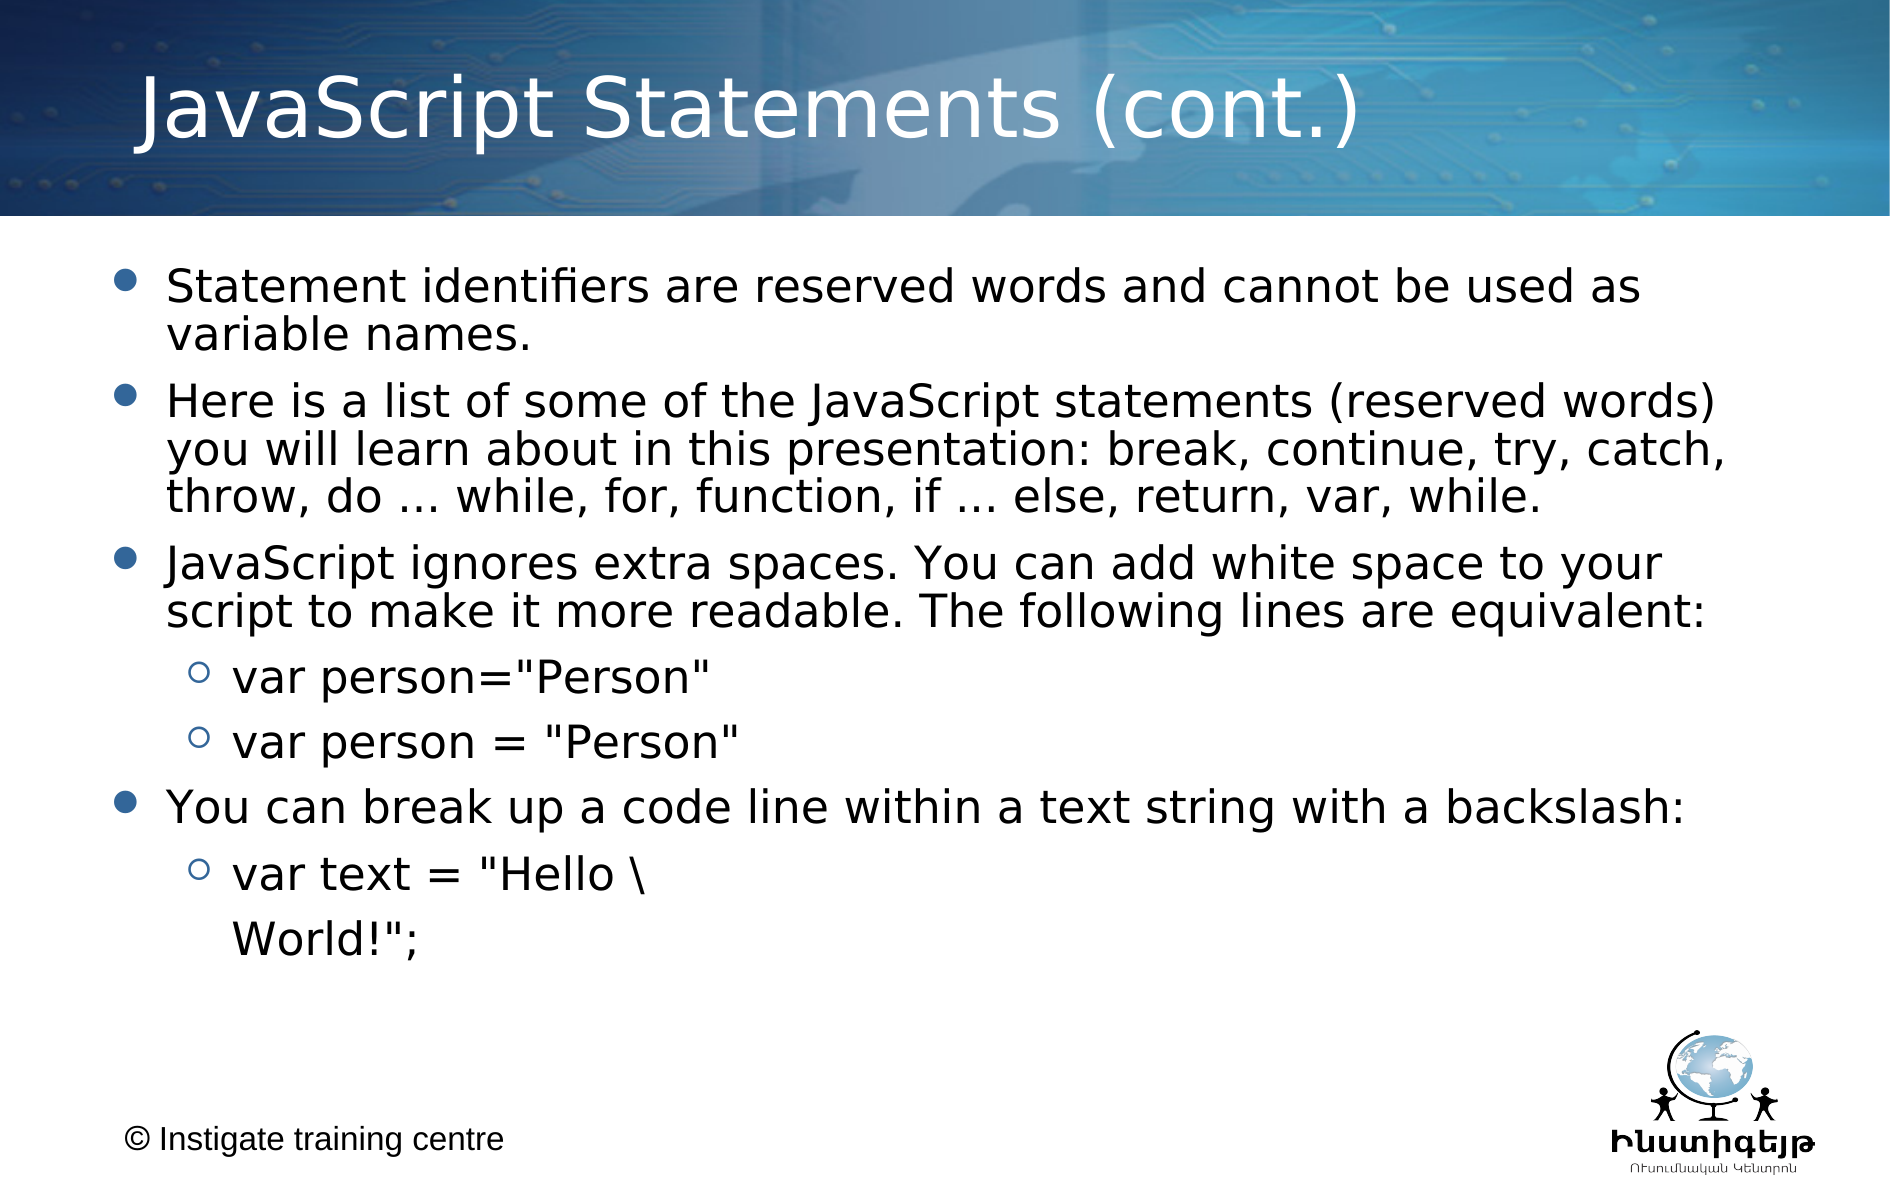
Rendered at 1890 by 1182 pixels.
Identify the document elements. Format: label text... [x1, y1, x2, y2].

text_box JavaScript Statements (cont.) [138, 82, 1801, 87]
picture [1612, 1030, 1815, 1175]
list Statement identifiers are reserved words and cannot be used as variable names. Here is a list of some of the JavaScript statements (reserved words) you will learn about in this presentation: break, continue, try, catch, throw, do ... while, for, function, if ... else, return, var, while. JavaScript ignores extra spaces. You can add white space to your script to make it more readable. The following lines are equivalent: var person="Person" var person = "Person" You can break up a code line within a text string with a backslash: var text = "Hello \ World!"; [110, 264, 1801, 291]
picture [0, 0, 1890, 216]
